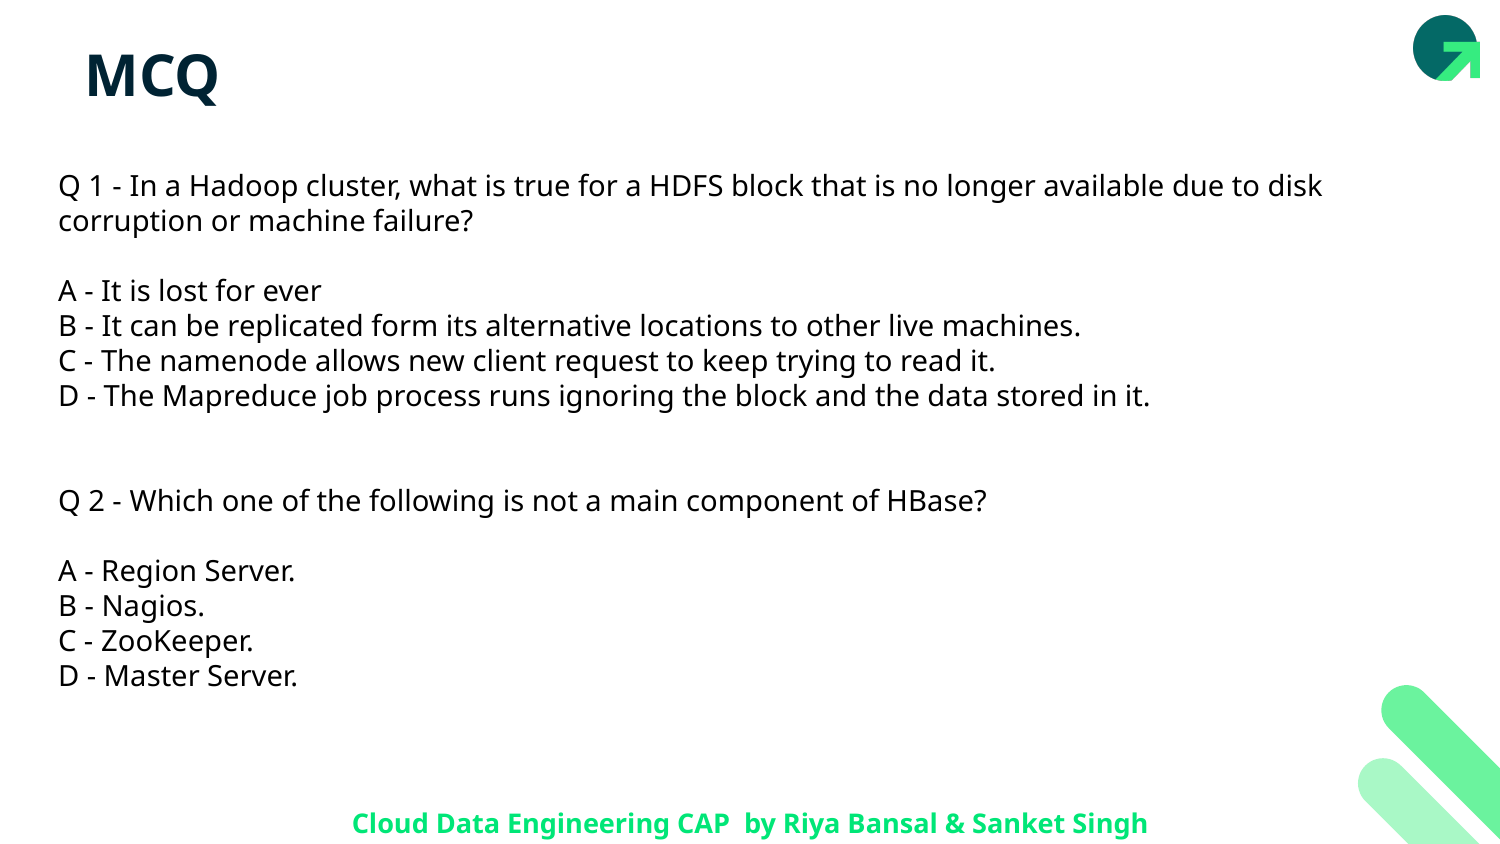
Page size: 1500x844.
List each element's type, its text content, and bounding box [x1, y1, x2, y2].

text_box Cloud Data Engineering CAP by Riya Bansal & Sanket Singh [0, 795, 1500, 844]
title MCQ [69, 13, 1468, 202]
text_box Q 1 - In a Hadoop cluster, what is true for a HDFS block that is no longer available due to disk corruption or machine failure? A - It is lost for ever B - It can be replicated form its alternative locations to other live machines. C - The namenode allows new client request to keep trying to read it. D - The Mapreduce job process runs ignoring the block and the data stored in it. Q 2 - Which one of the following is not a main component of HBase? A - Region Server. B - Nagios. C - ZooKeeper. D - Master Server. [43, 152, 1441, 743]
picture [1468, 15, 1480, 81]
